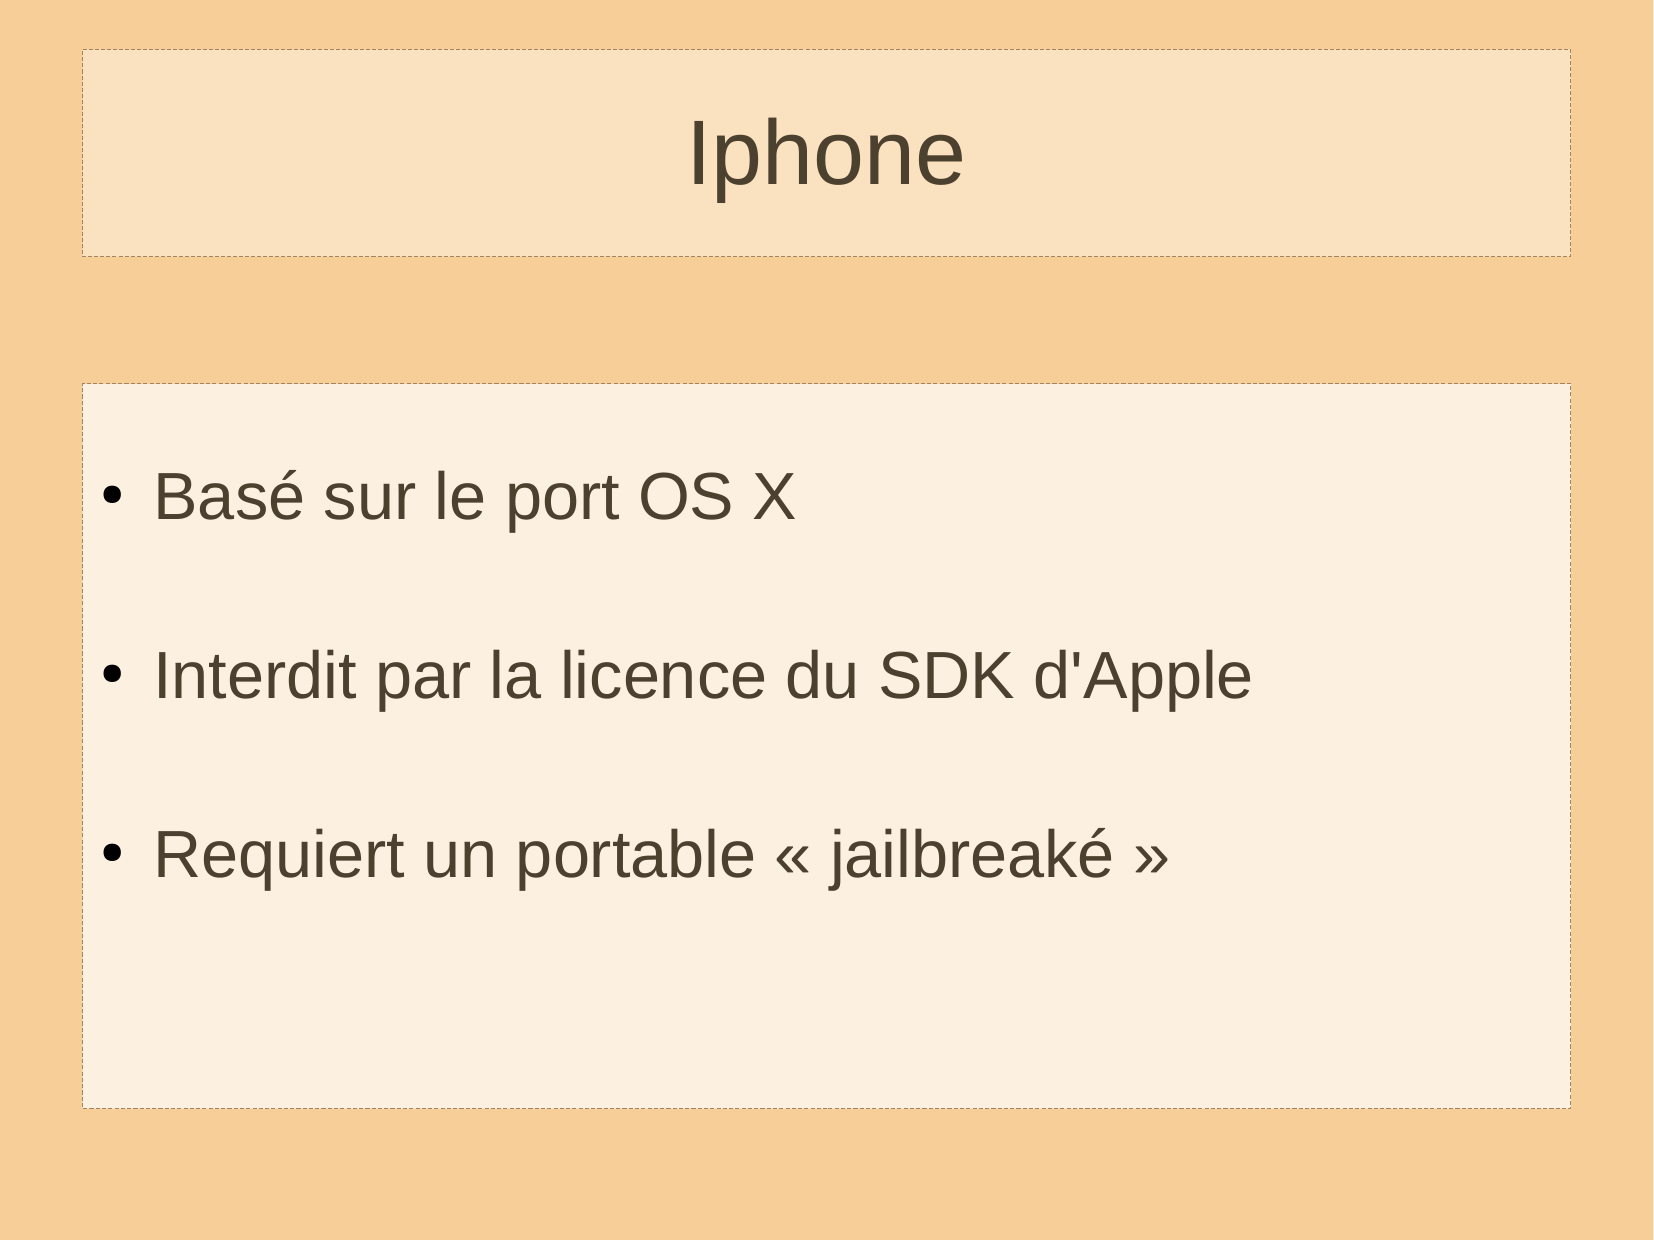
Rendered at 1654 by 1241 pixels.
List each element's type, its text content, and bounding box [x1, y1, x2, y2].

title Iphone [82, 49, 1571, 257]
list Basé sur le port OS X Interdit par la licence du SDK d'Apple Requiert un portable « jailbreaké » [82, 383, 1571, 1109]
